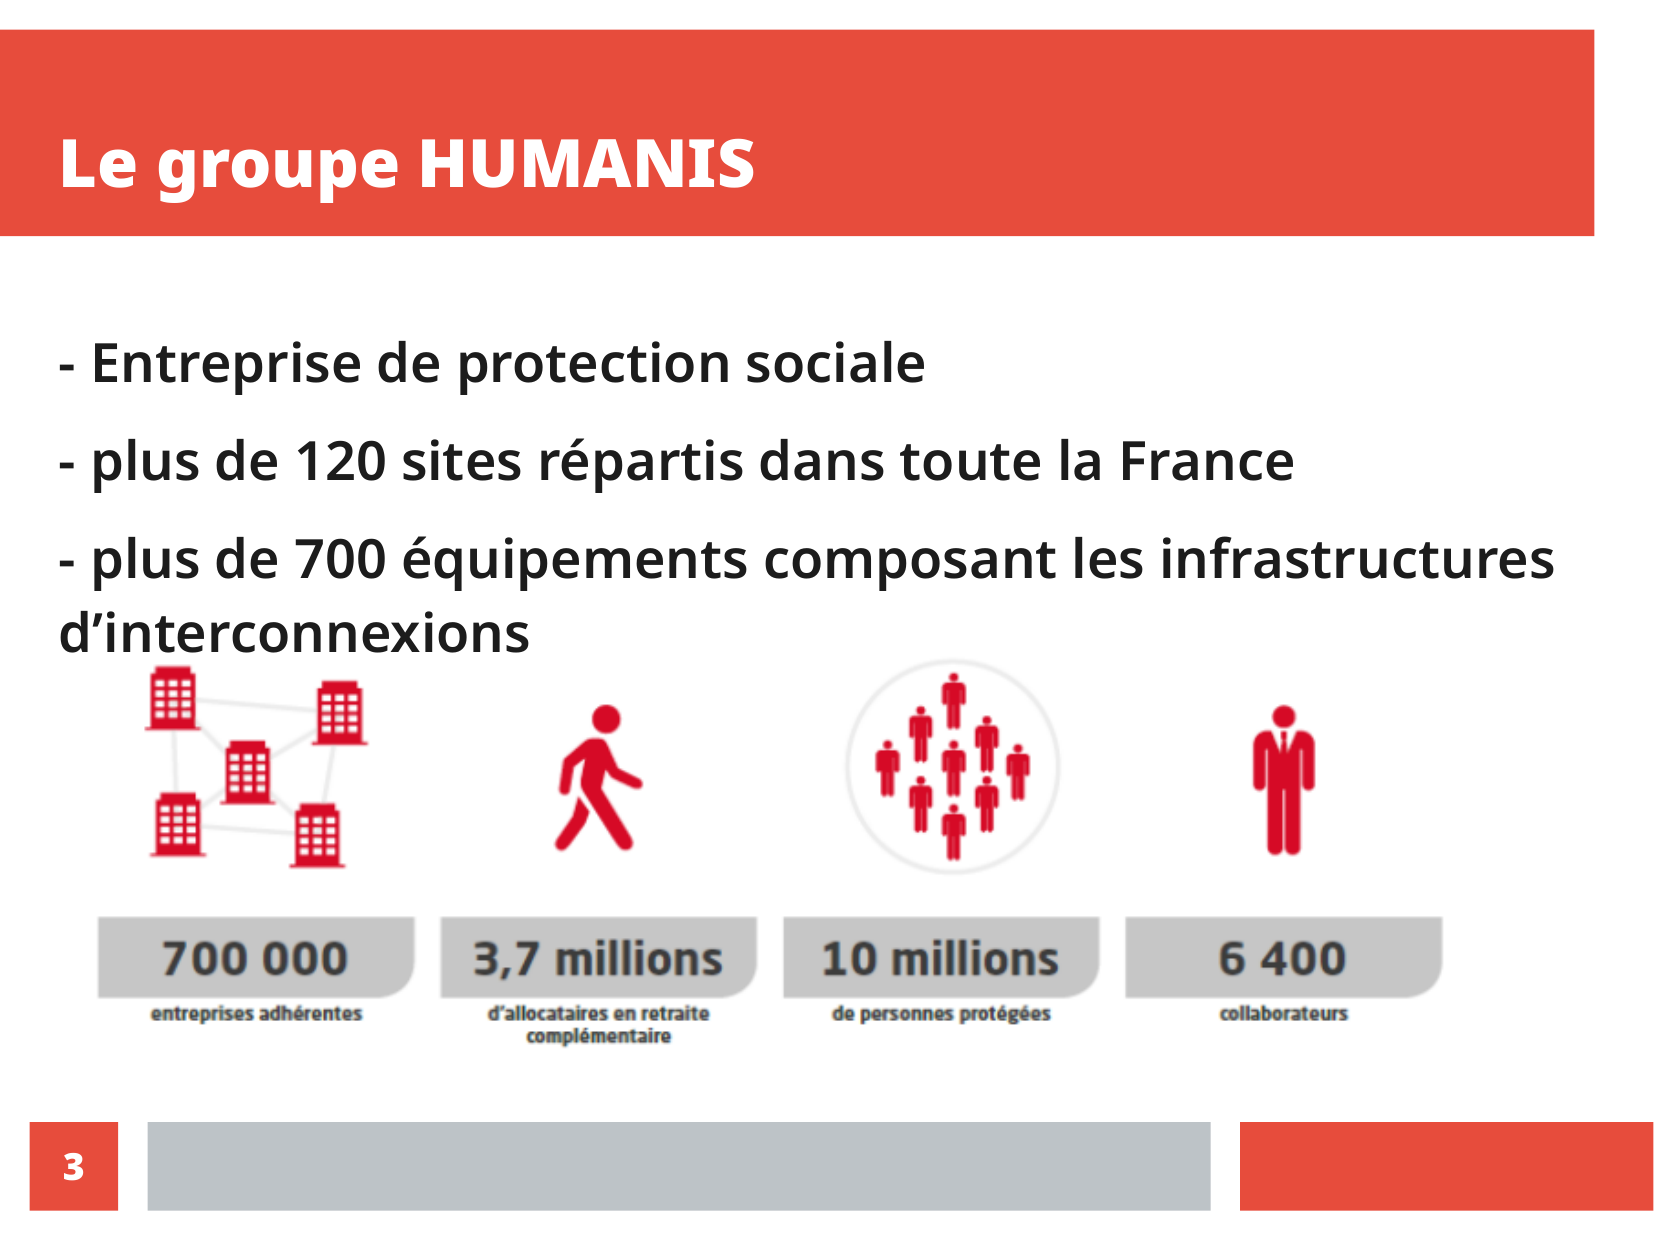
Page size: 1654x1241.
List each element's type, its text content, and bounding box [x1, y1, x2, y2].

title Le groupe HUMANIS [59, 59, 1595, 207]
picture [81, 654, 1491, 1063]
list - Entreprise de protection sociale - plus de 120 sites répartis dans toute la France - plus de 700 équipements composant les infrastructures d’interconnexions [59, 324, 1565, 1093]
